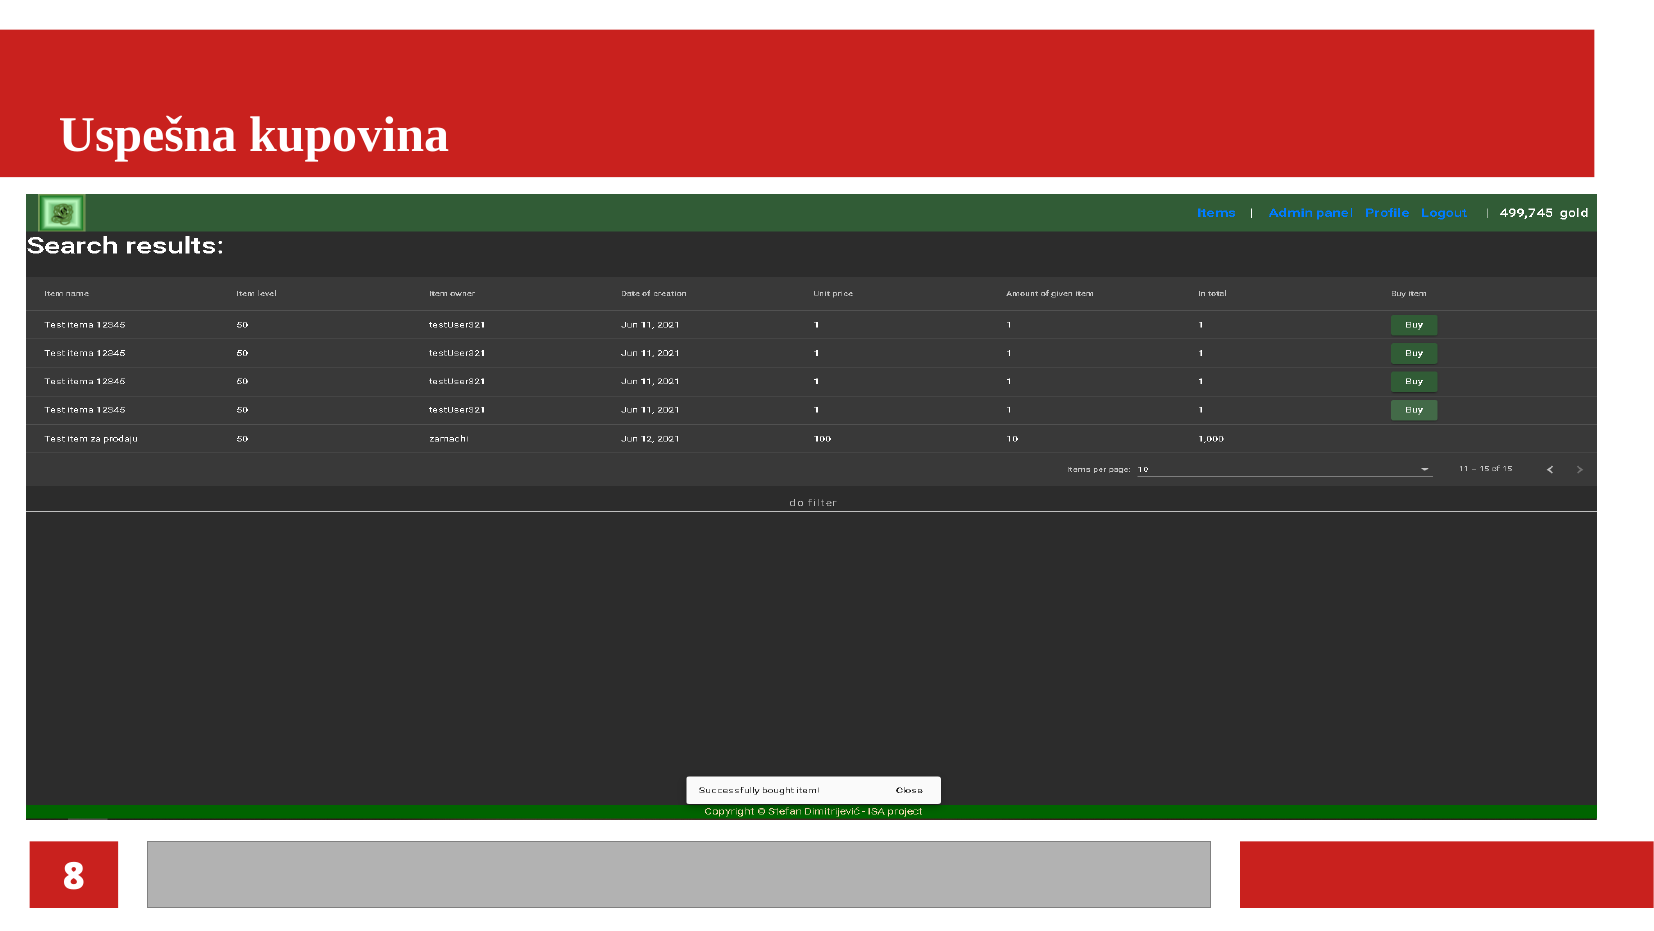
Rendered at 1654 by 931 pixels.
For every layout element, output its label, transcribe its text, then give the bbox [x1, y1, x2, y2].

picture [26, 194, 1597, 820]
title Uspešna kupovina [59, 44, 1595, 163]
